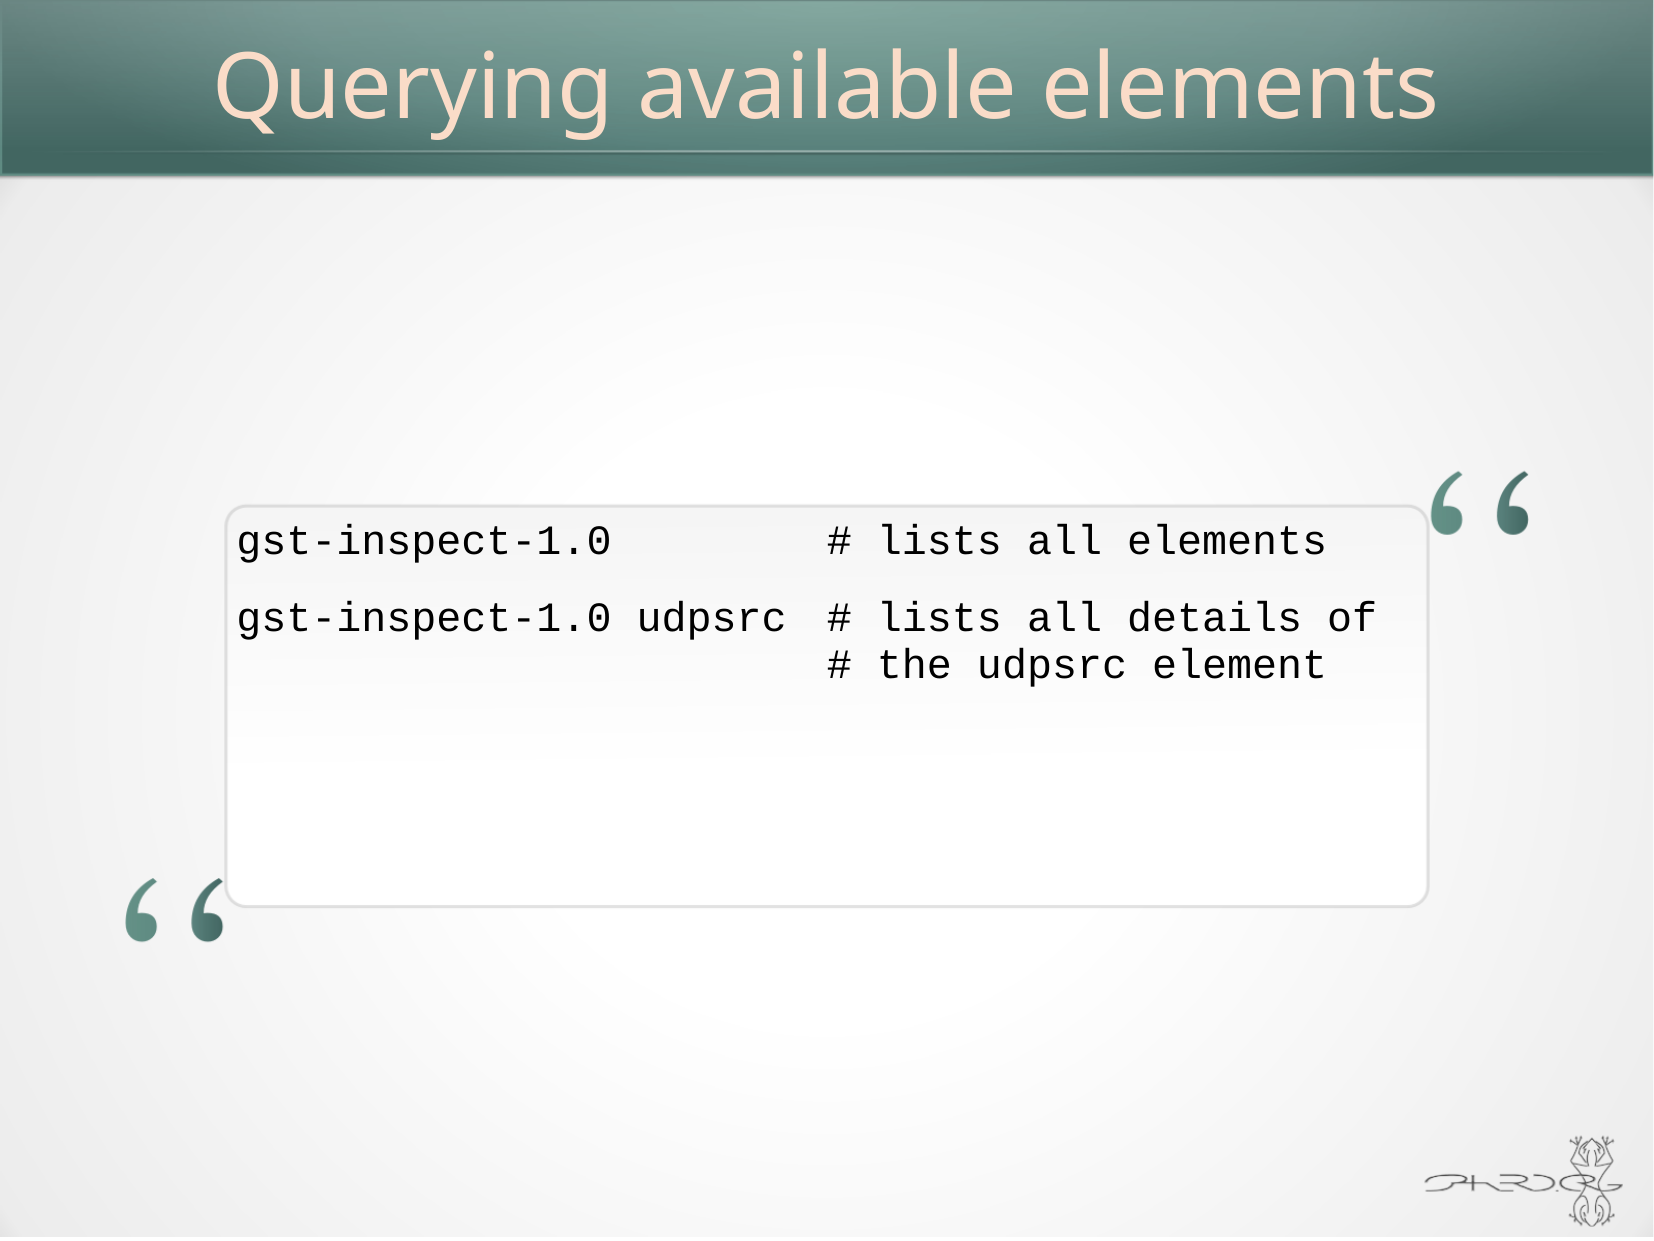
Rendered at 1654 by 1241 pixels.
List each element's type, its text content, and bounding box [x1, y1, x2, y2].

list gst-inspect-1.0 # lists all elements gst-inspect-1.0 udpsrc # lists all details of # the udpsrc element [236, 519, 1430, 898]
picture [0, 0, 1654, 1237]
title Querying available elements [82, 11, 1571, 154]
